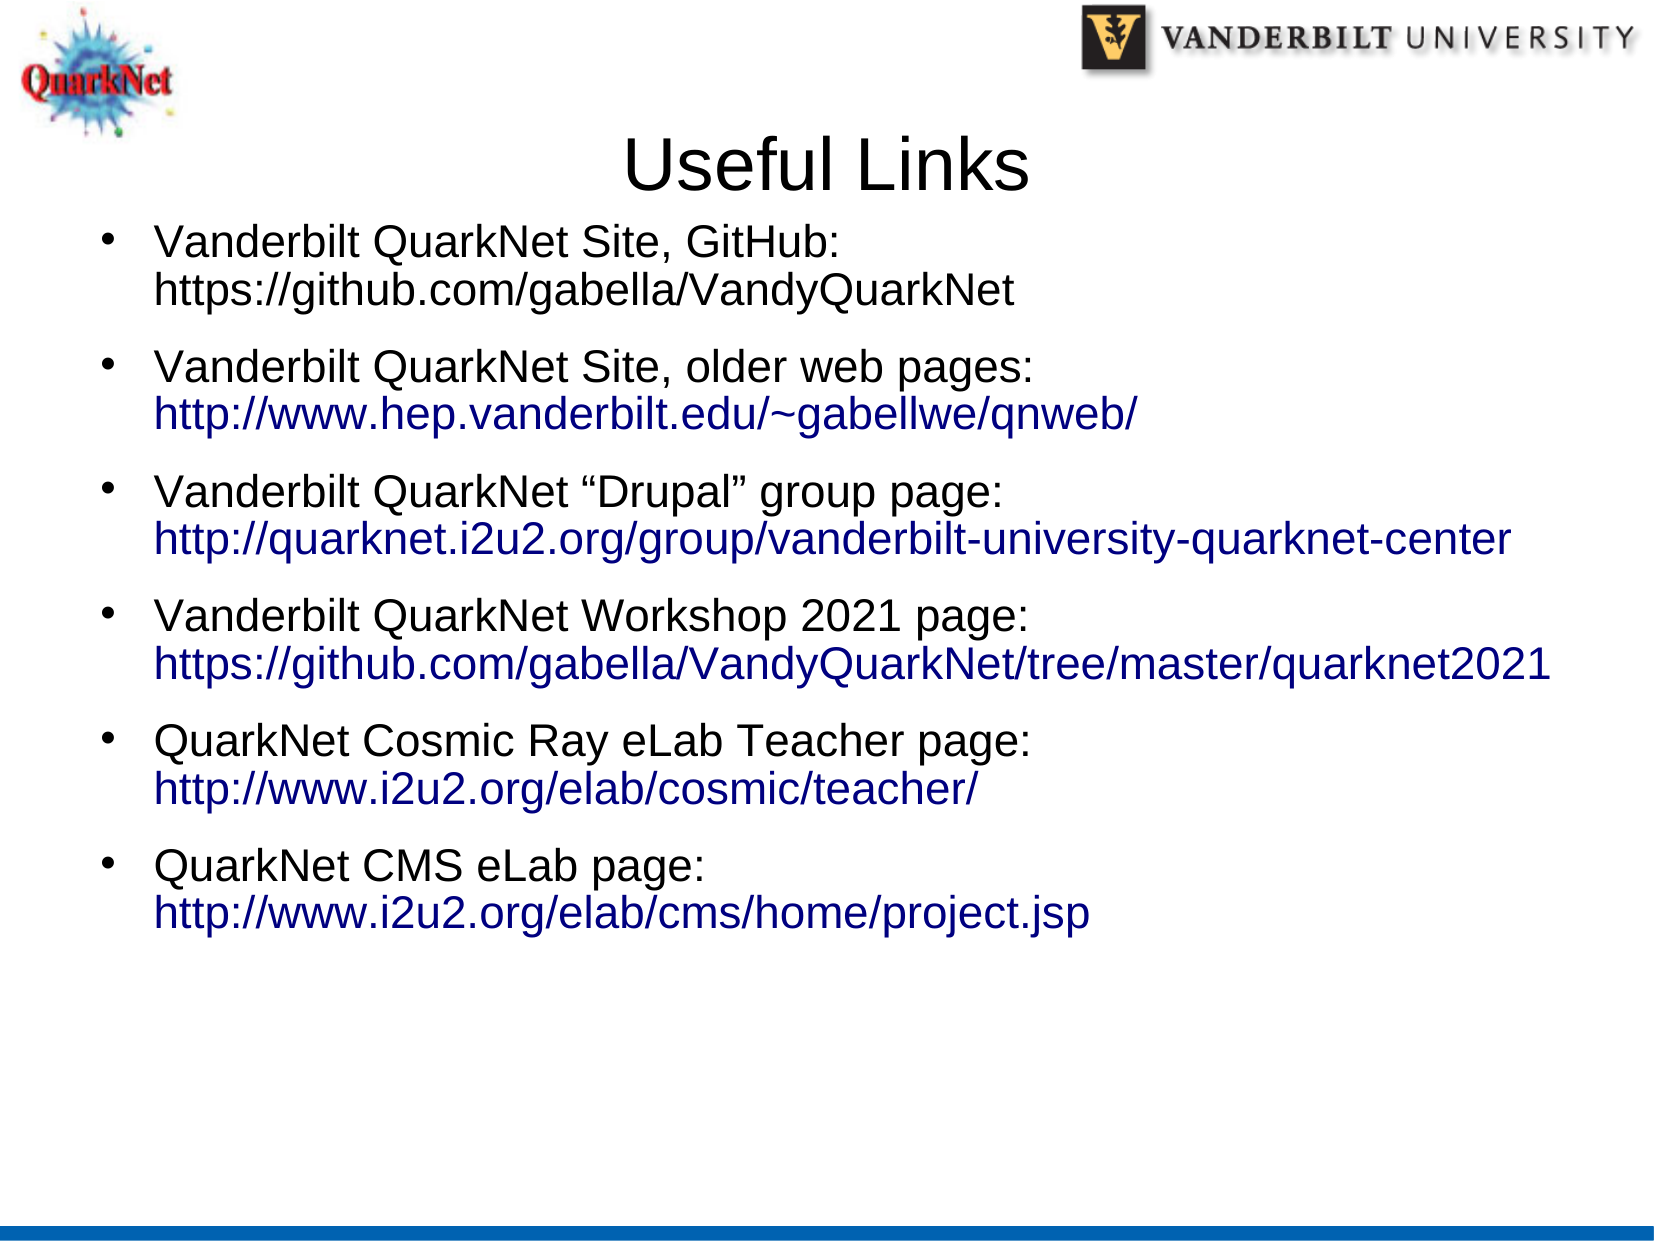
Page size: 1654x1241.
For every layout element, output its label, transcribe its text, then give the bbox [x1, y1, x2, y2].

picture [1078, 1, 1649, 85]
list Vanderbilt QuarkNet Site, GitHub: https://github.com/gabella/VandyQuarkNet Vanderbilt QuarkNet Site, older web pages: http://www.hep.vanderbilt.edu/~gabellwe/qnweb/ Vanderbilt QuarkNet “Drupal” group page: http://quarknet.i2u2.org/group/vanderbilt-university-quarknet-center Vanderbilt QuarkNet Workshop 2021 page: https://github.com/gabella/VandyQuarkNet/tree/master/quarknet2021 QuarkNet Cosmic Ray eLab Teacher page: http://www.i2u2.org/elab/cosmic/teacher/ QuarkNet CMS eLab page: http://www.i2u2.org/elab/cms/home/project.jsp [82, 219, 1571, 1111]
title Useful Links [121, 83, 1534, 219]
picture [4, 1, 188, 152]
